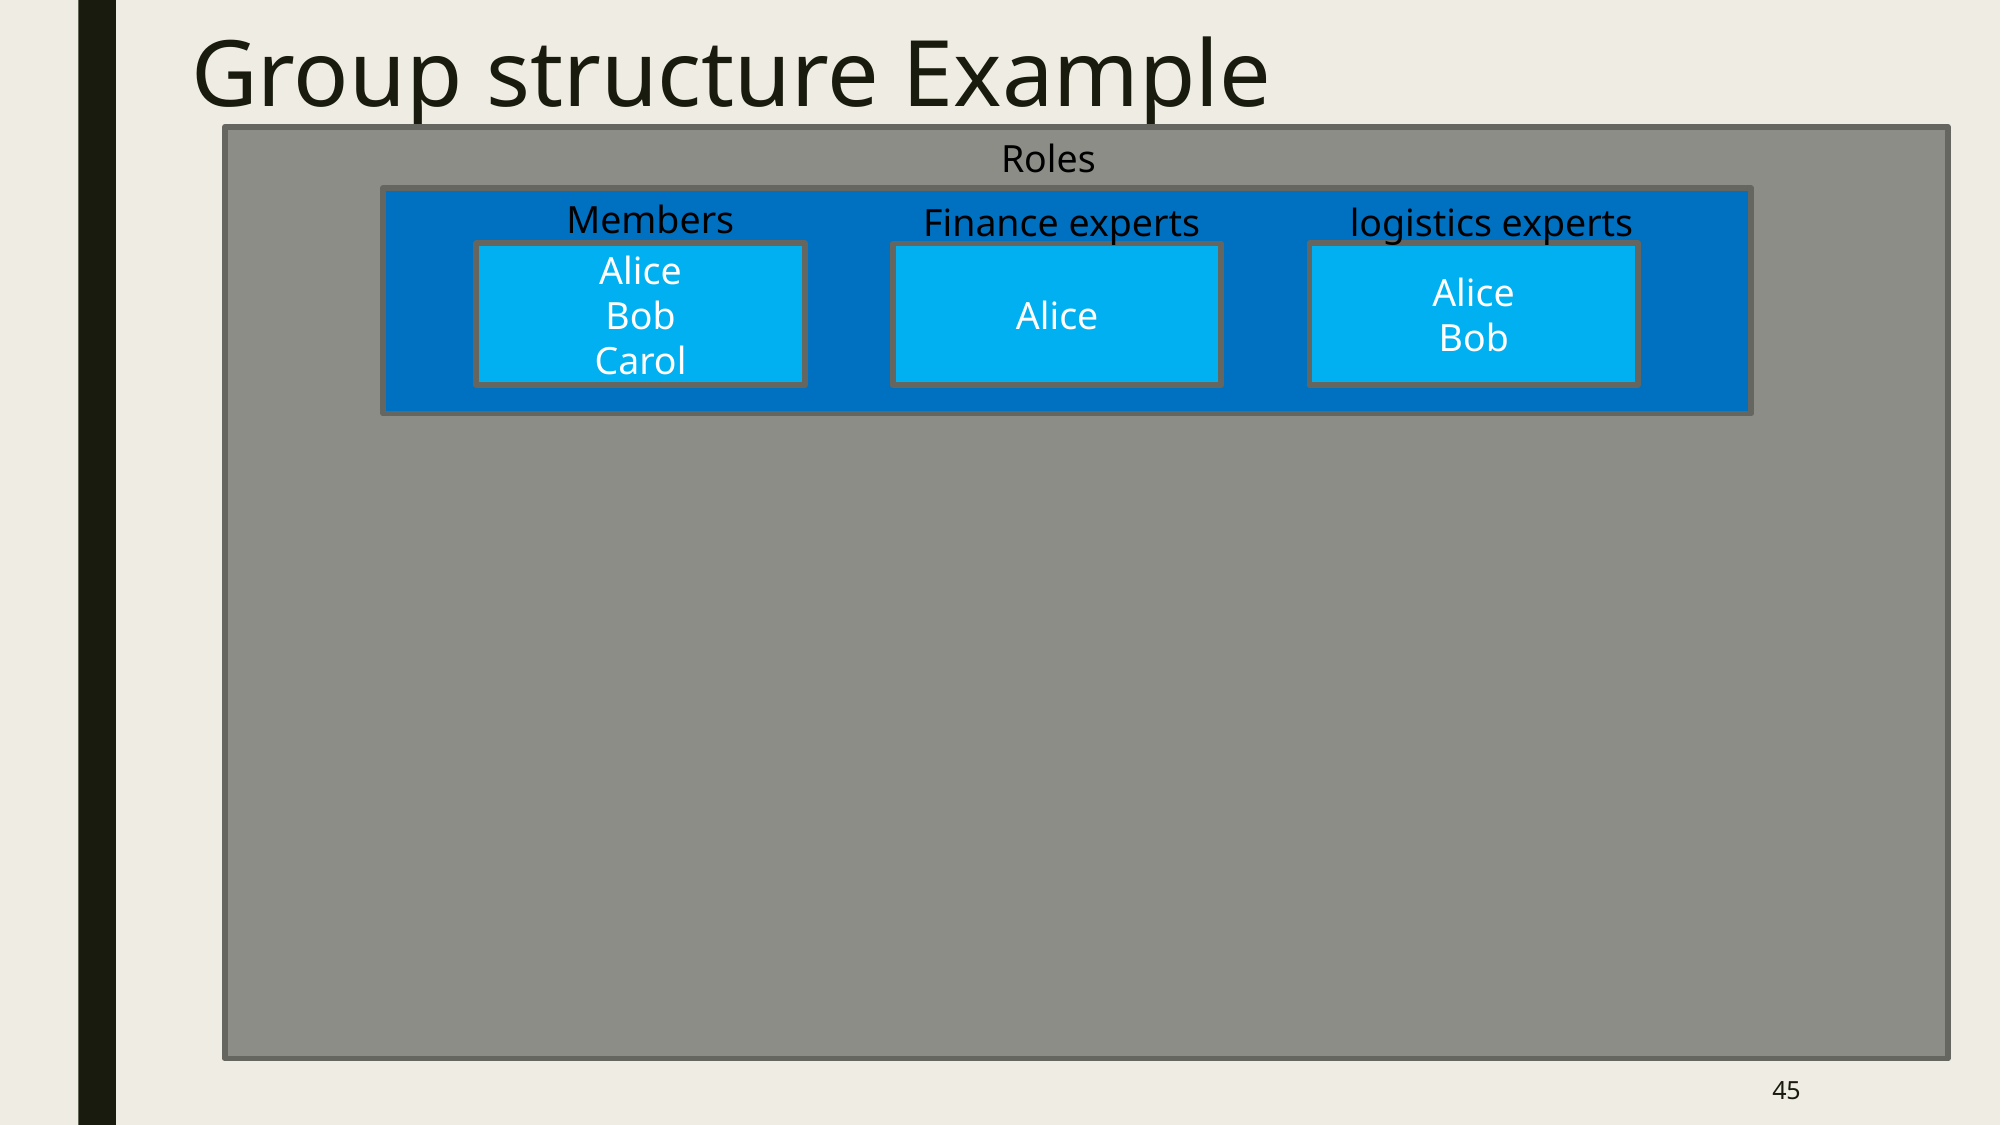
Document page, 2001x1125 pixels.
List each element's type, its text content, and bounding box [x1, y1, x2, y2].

text_box Finance experts [908, 191, 1232, 252]
text_box Alice Bob [1309, 243, 1638, 386]
text_box Members [551, 189, 791, 250]
text_box logistics experts [1334, 191, 1696, 252]
text_box Roles [986, 127, 1149, 188]
slide_number <number> [1553, 1059, 1816, 1125]
title Group structure Example [176, 20, 1752, 264]
text_box [224, 126, 1948, 1059]
text_box Alice Bob Carol [476, 243, 805, 386]
text_box Alice [892, 243, 1222, 386]
